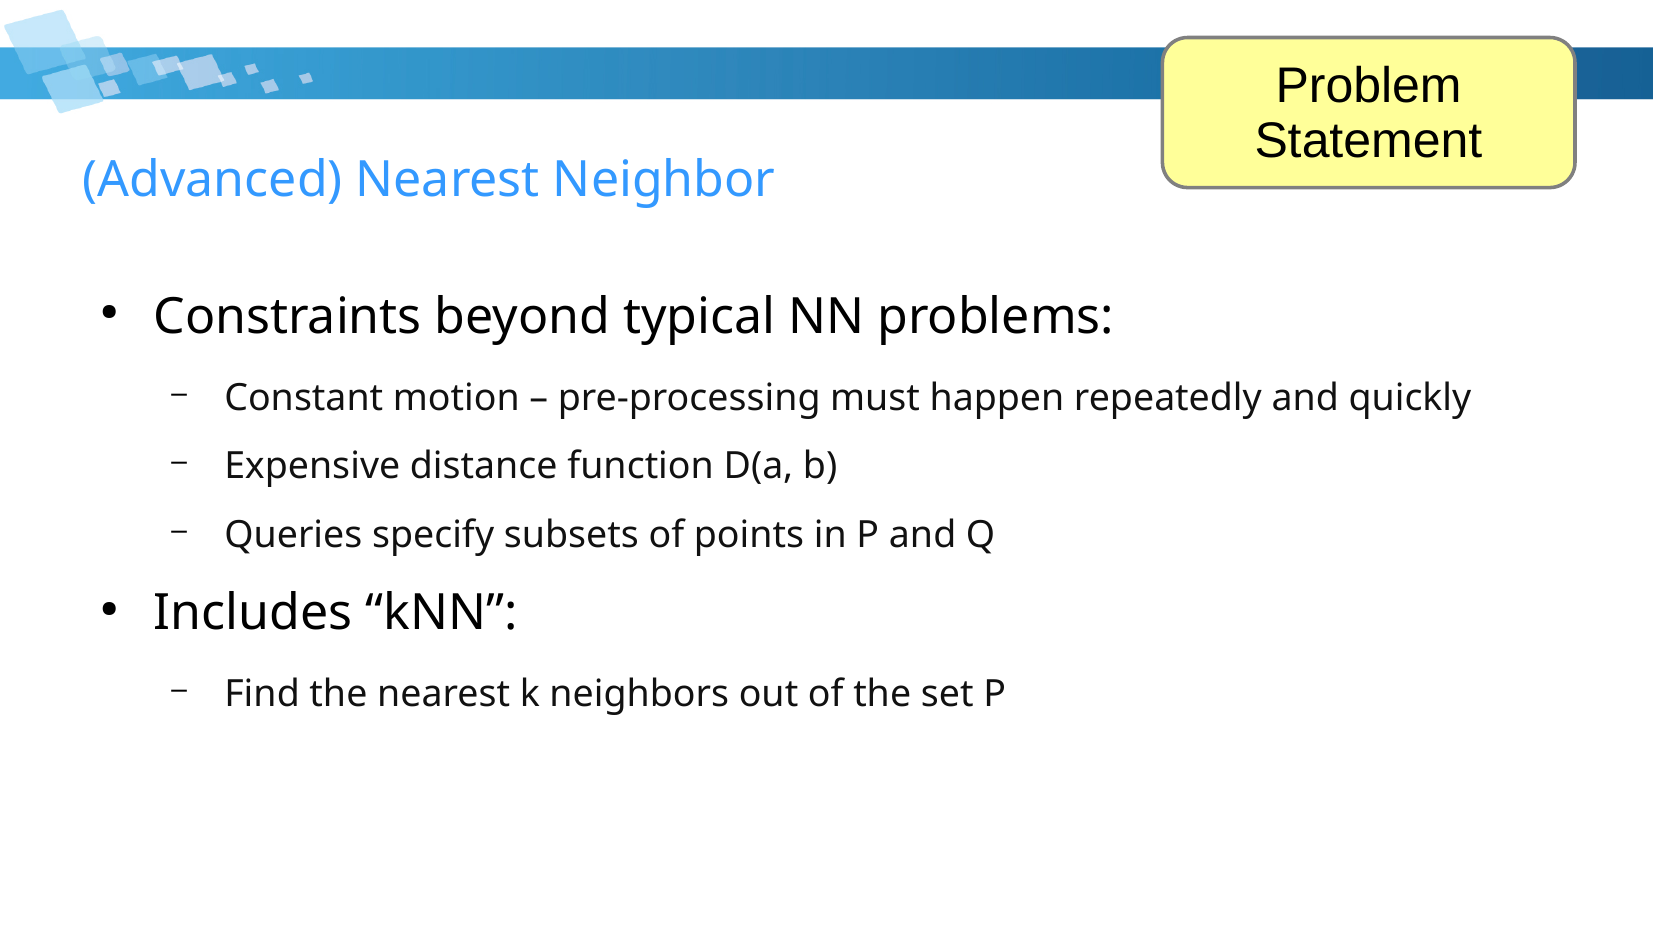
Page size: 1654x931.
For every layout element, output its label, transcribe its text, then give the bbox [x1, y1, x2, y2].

text_box Problem Statement [1162, 37, 1576, 188]
title (Advanced) Nearest Neighbor [82, 99, 1571, 255]
list Constraints beyond typical NN problems: Constant motion – pre-processing must happen repeatedly and quickly Expensive distance function D(a, b) Queries specify subsets of points in P and Q Includes “kNN”: Find the nearest k neighbors out of the set P [82, 279, 1571, 820]
picture [0, 0, 1653, 929]
